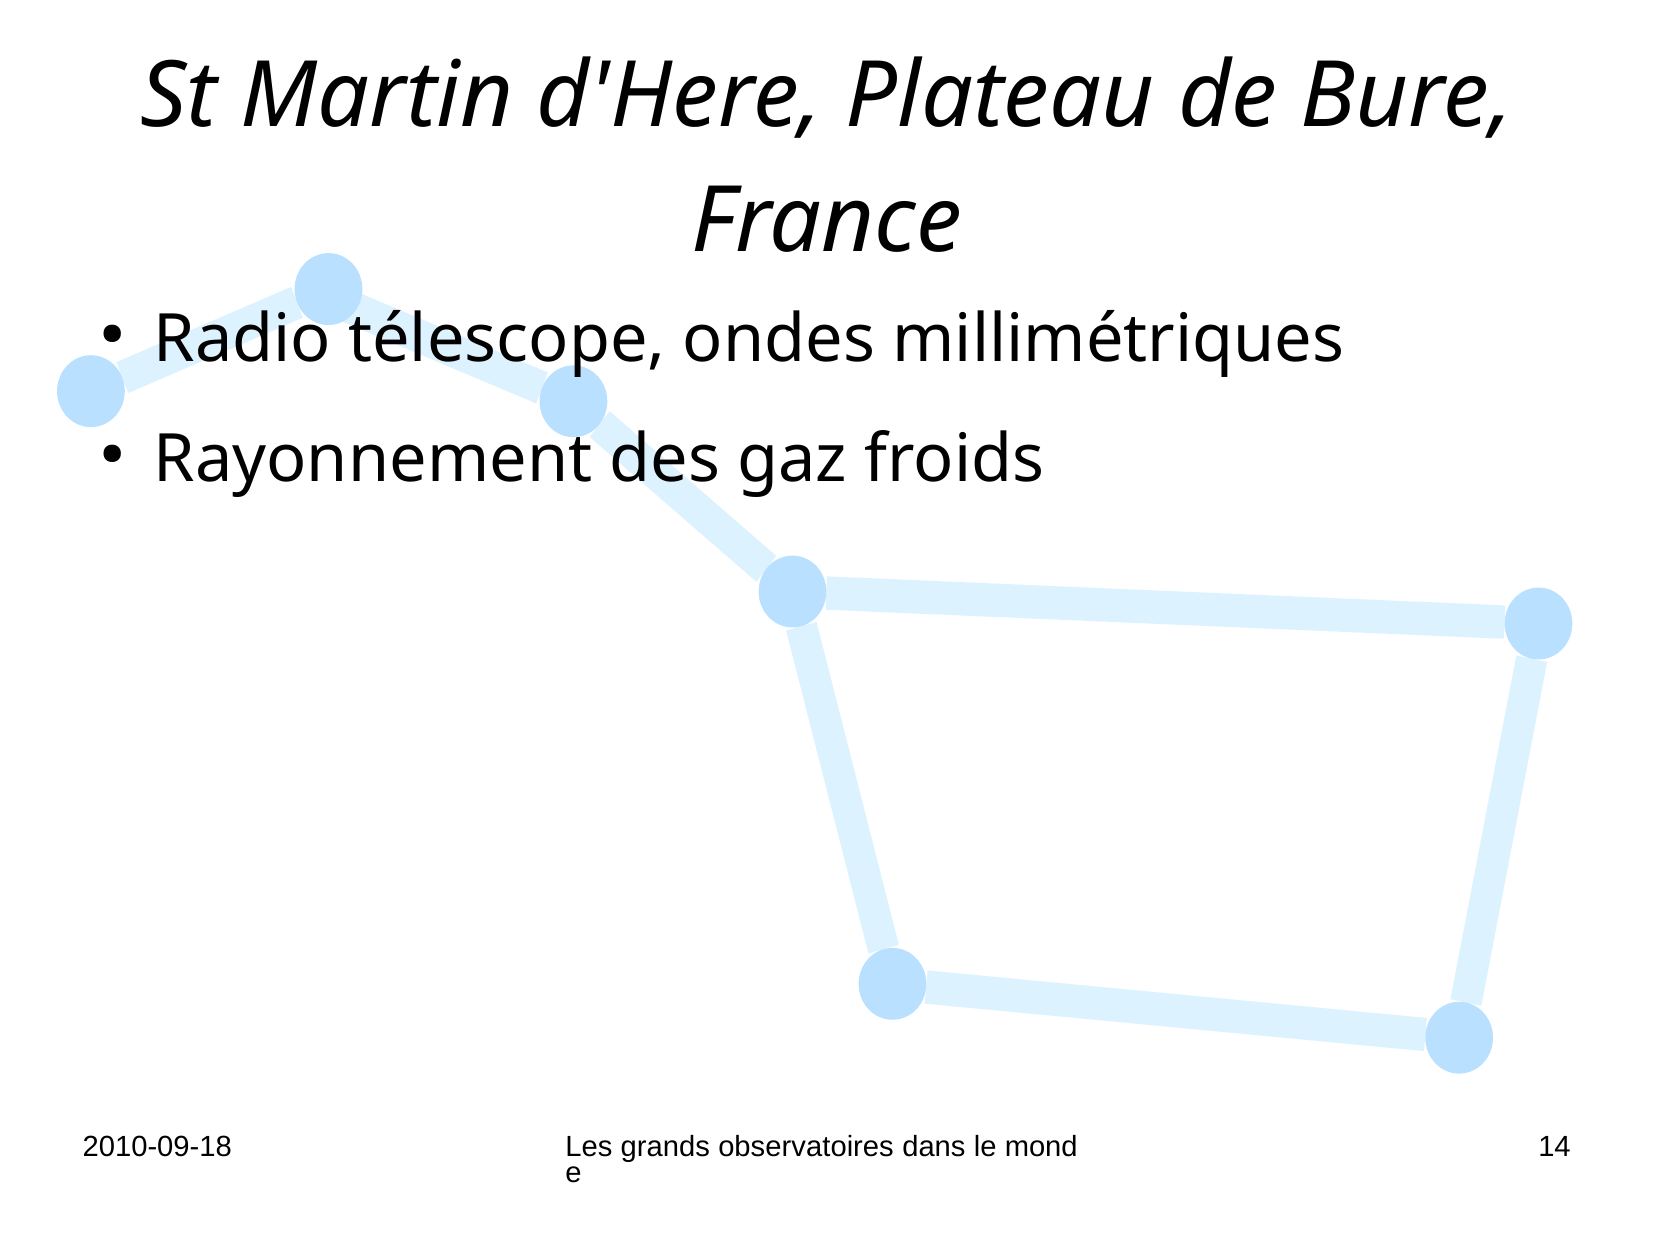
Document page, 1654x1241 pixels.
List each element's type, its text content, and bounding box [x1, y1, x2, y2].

title St Martin d'Here, Plateau de Bure, France [82, 23, 1571, 283]
list Radio télescope, ondes millimétriques Rayonnement des gaz froids [82, 290, 1571, 1109]
